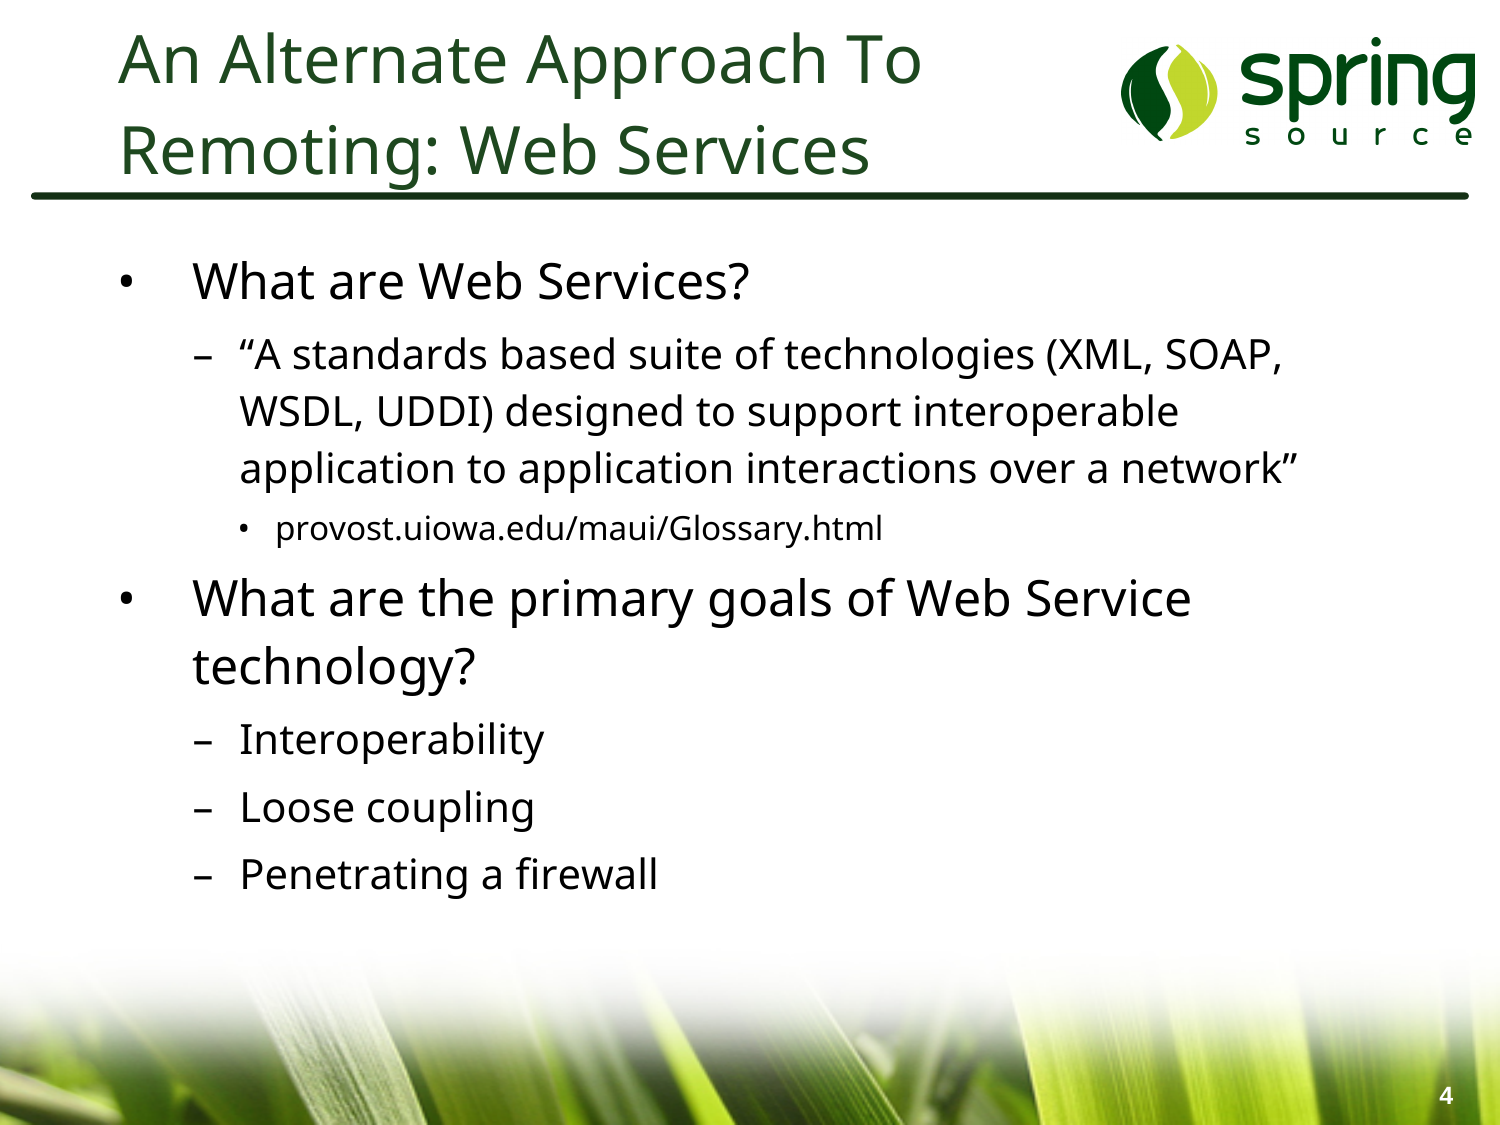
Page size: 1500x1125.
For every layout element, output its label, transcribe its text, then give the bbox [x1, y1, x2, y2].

picture [1136, 37, 1475, 145]
list What are Web Services? “A standards based suite of technologies (XML, SOAP, WSDL, UDDI) designed to support interoperable application to application interactions over a network” provost.uiowa.edu/maui/Glossary.html What are the primary goals of Web Service technology? Interoperability Loose coupling Penetrating a firewall [102, 238, 1394, 859]
picture [0, 944, 1500, 1125]
title An Alternate Approach To Remoting: Web Services [103, 14, 1136, 193]
